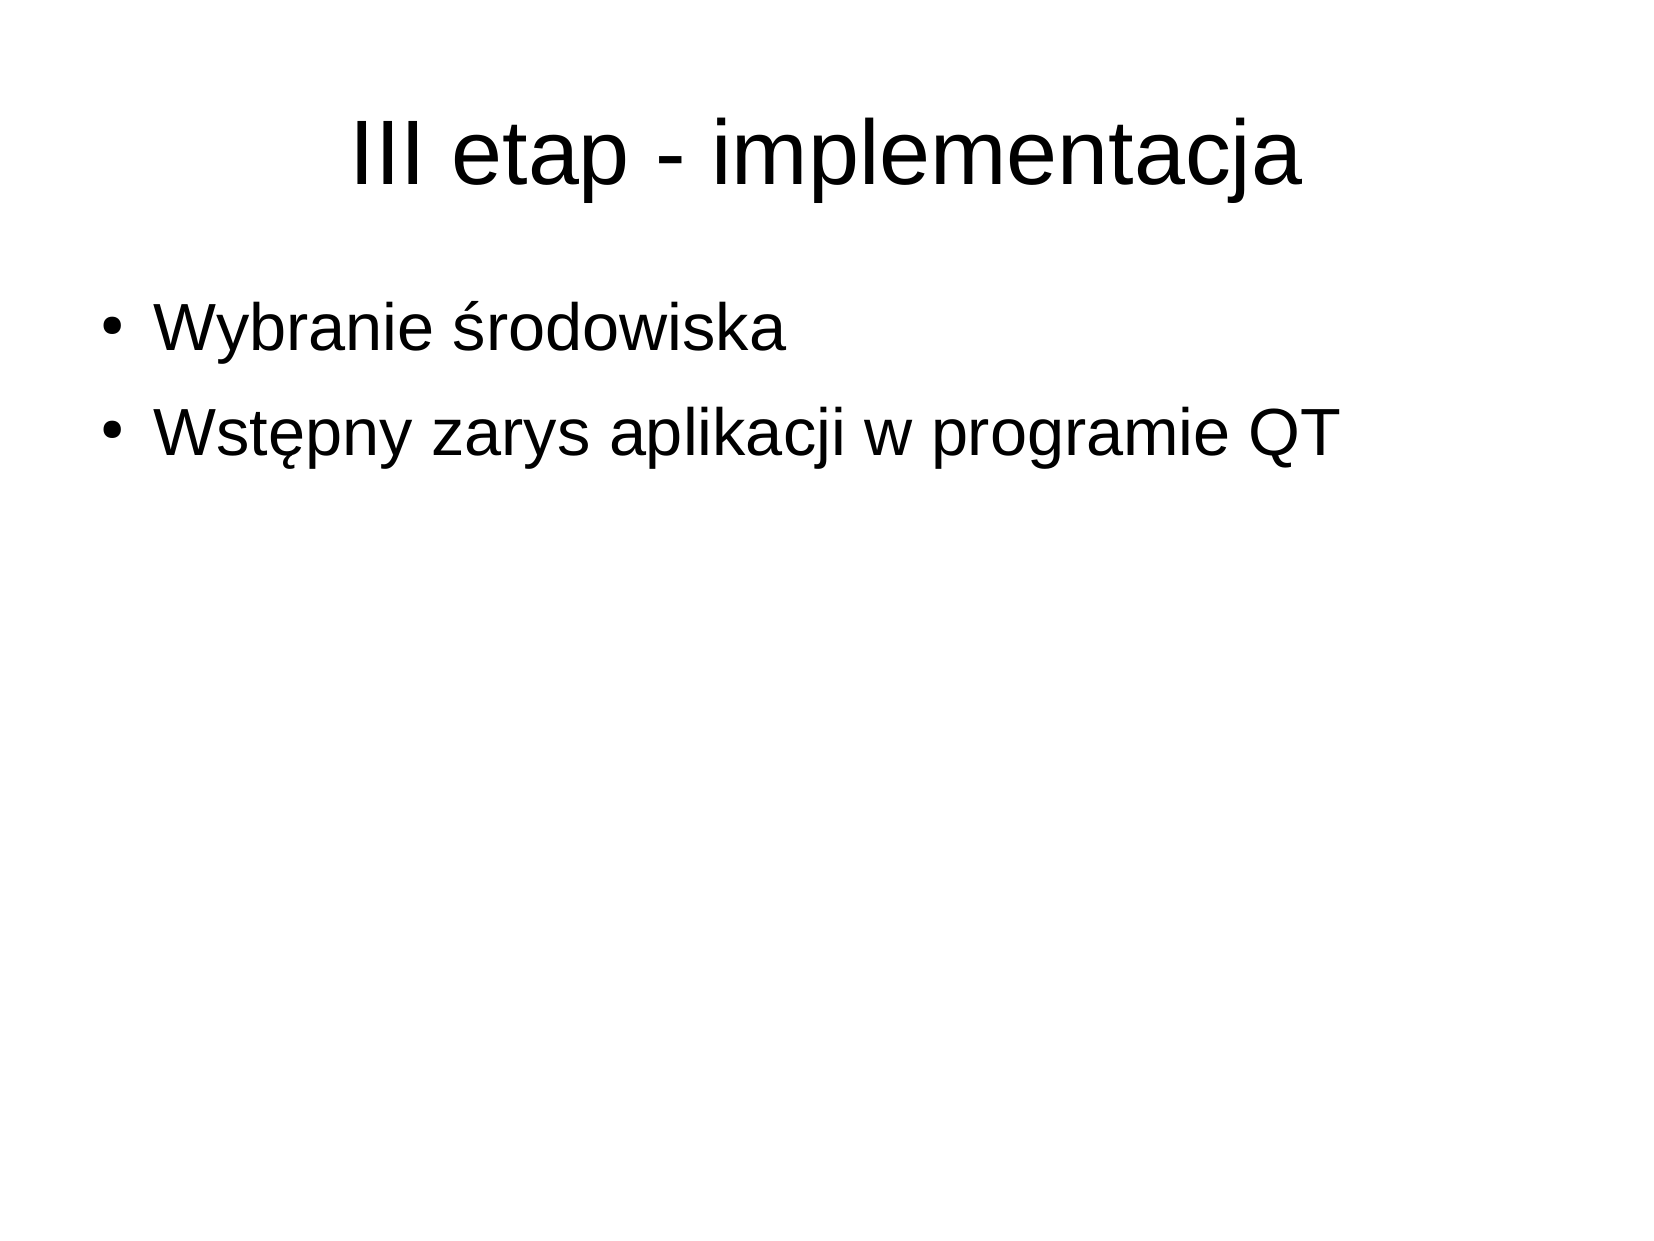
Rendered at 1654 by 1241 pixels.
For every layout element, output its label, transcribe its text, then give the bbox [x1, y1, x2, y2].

title III etap - implementacja [82, 49, 1571, 257]
list Wybranie środowiska Wstępny zarys aplikacji w programie QT [82, 290, 1571, 995]
